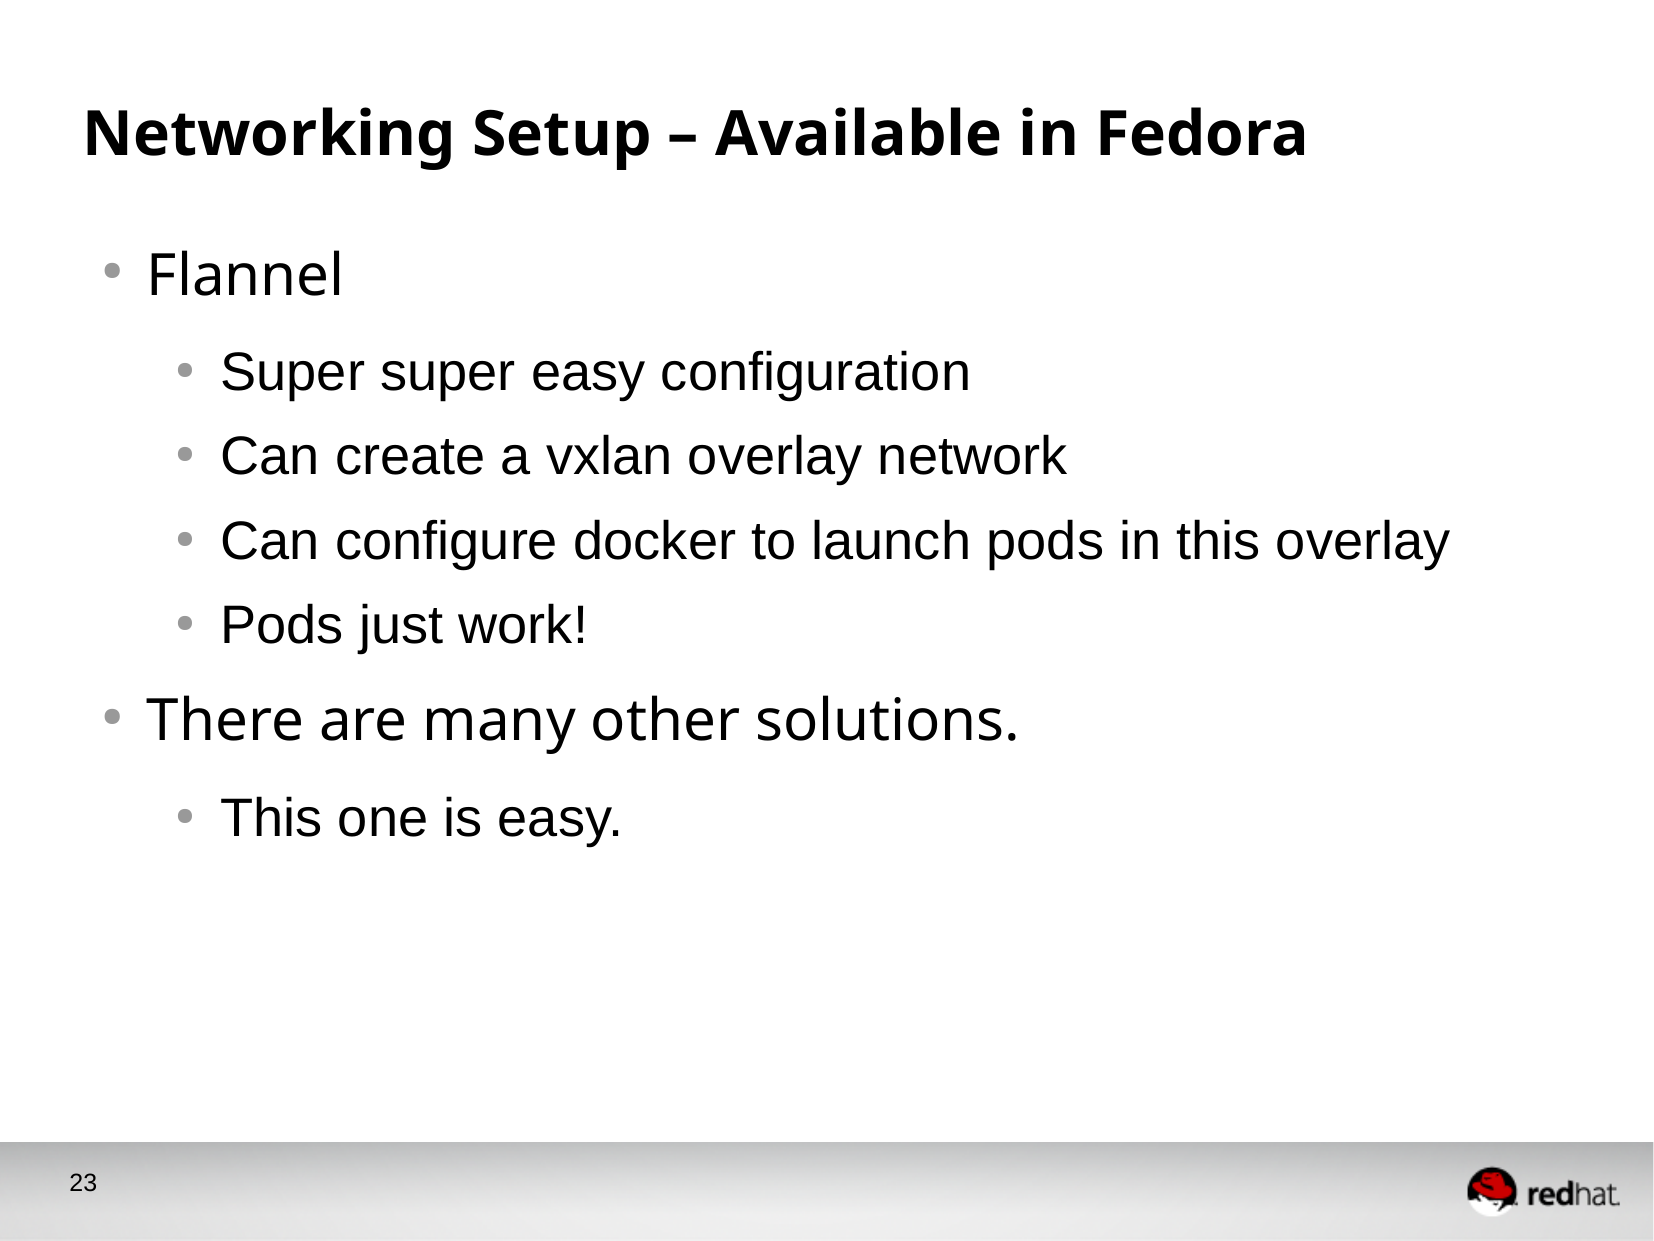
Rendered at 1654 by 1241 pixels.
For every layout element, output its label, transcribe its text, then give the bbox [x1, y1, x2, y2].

list Flannel Super super easy configuration Can create a vxlan overlay network Can configure docker to launch pods in this overlay Pods just work! There are many other solutions. This one is easy. [86, 232, 1576, 1027]
title Networking Setup – Available in Fedora [82, 37, 1571, 226]
picture [0, 1142, 1654, 1241]
